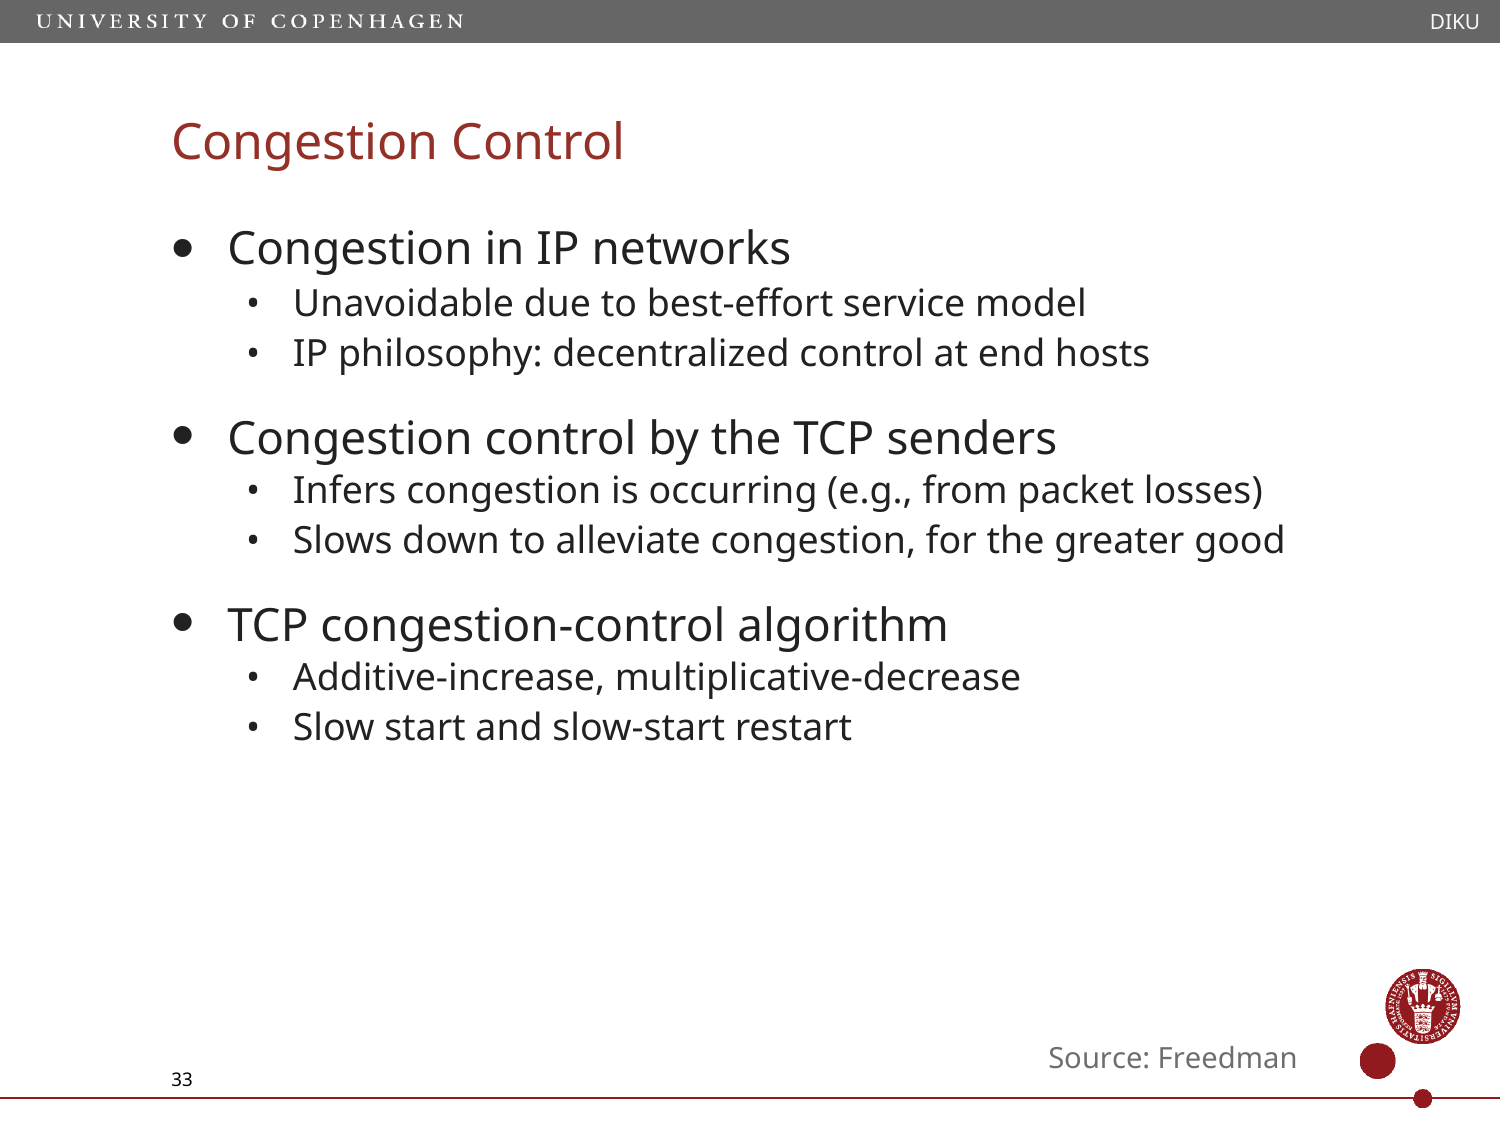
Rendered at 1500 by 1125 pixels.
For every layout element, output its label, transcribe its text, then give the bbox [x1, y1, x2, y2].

text_box <number> [171, 1067, 522, 1092]
text_box DIKU [469, 0, 1495, 43]
picture [0, 910, 1500, 1122]
text_box Source: Freedman [1033, 1031, 1341, 1083]
list Congestion in IP networks Unavoidable due to best-effort service model IP philosophy: decentralized control at end hosts Congestion control by the TCP senders Infers congestion is occurring (e.g., from packet losses) Slows down to alleviate congestion, for the greater good TCP congestion-control algorithm Additive-increase, multiplicative-decrease Slow start and slow-start restart [171, 225, 1329, 900]
title Congestion Control [171, 75, 1329, 171]
